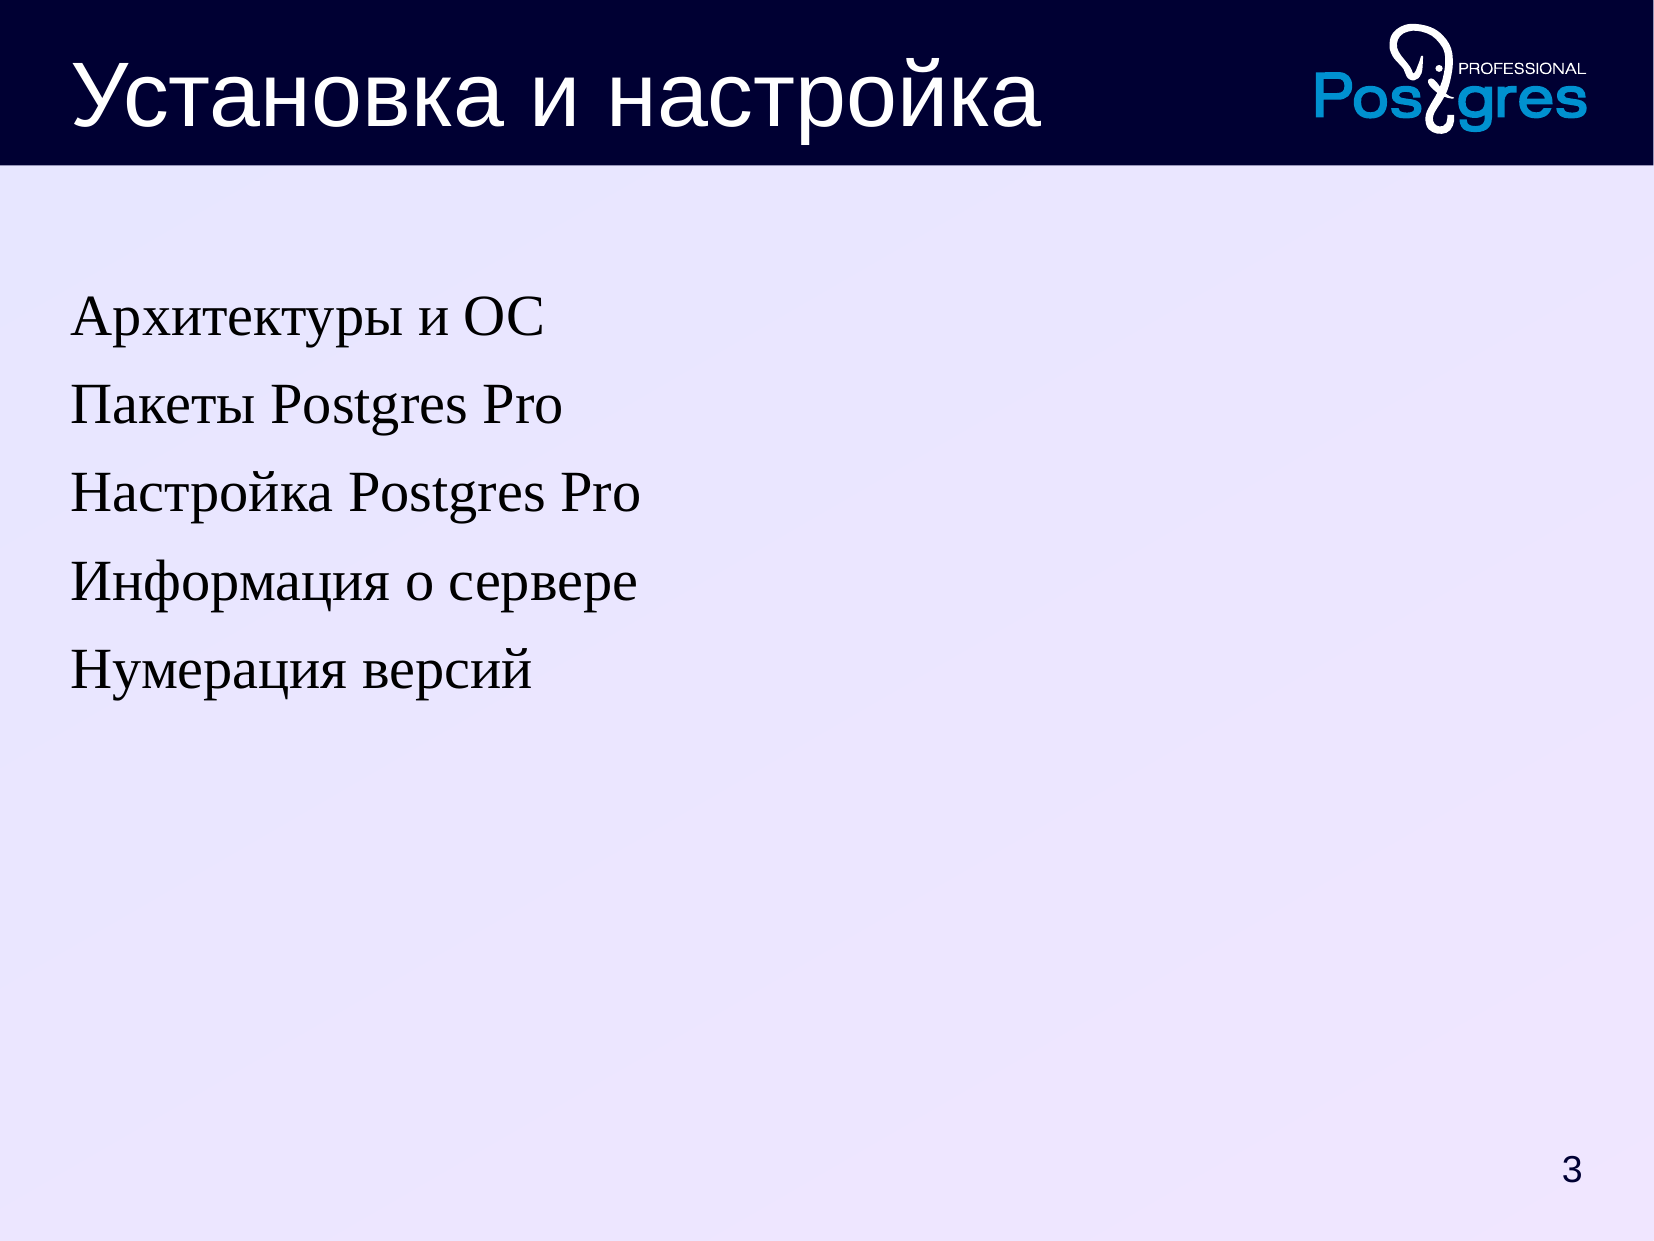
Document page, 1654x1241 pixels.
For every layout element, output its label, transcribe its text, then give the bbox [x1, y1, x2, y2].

title Установка и настройка [70, 43, 1276, 147]
list Архитектуры и ОС Пакеты Postgres Pro Настройка Postgres Pro Информация о сервере Нумерация версий [70, 283, 1559, 1003]
